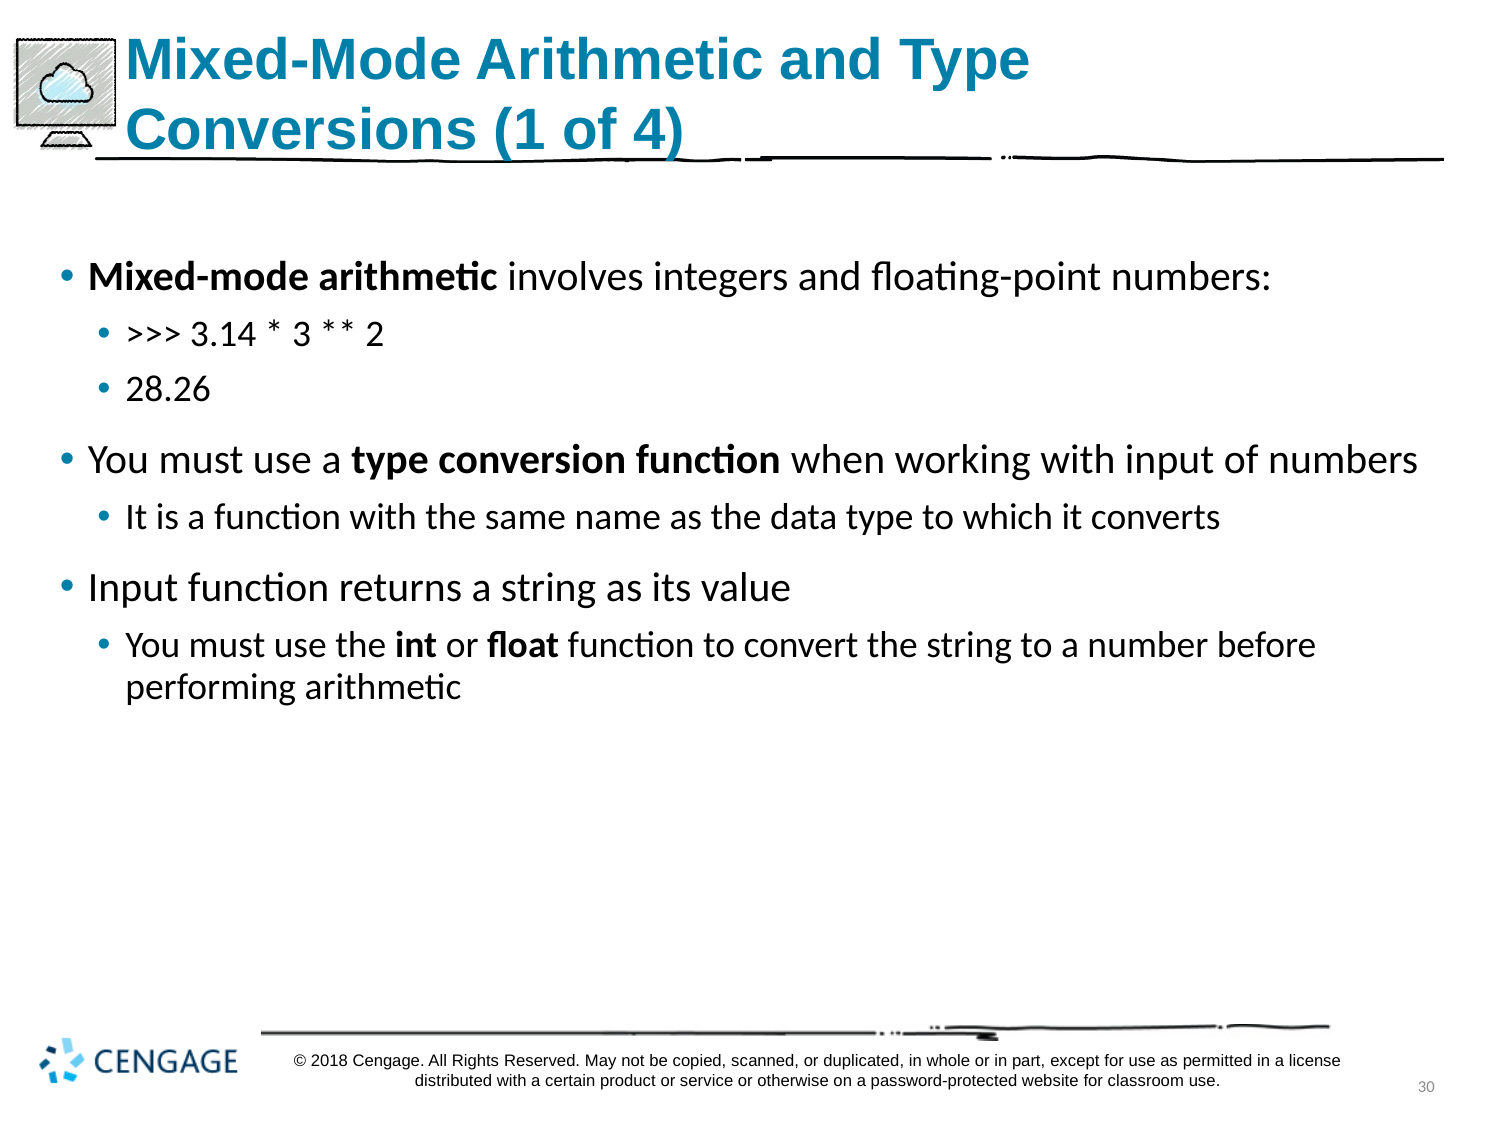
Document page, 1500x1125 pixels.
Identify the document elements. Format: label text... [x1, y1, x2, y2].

picture [13, 36, 117, 151]
title Mixed-Mode Arithmetic and Type Conversions (1 of 4) [125, 20, 1175, 162]
picture [154, 155, 1444, 163]
picture [261, 1024, 1331, 1041]
picture [19, 1024, 250, 1096]
footer © 2018 Cengage. All Rights Reserved. May not be copied, scanned, or duplicated, in whole or in part, except for use as permitted in a license distributed with a certain product or service or otherwise on a password-protected website for classroom use. [262, 1050, 1375, 1091]
list Mixed-mode arithmetic involves integers and floating-point numbers: >>> 3.14 * 3 ** 2 28.26 You must use a type conversion function when working with input of numbers It is a function with the same name as the data type to which it converts Input function returns a string as its value You must use the int or float function to convert the string to a number before performing arithmetic [59, 252, 1441, 714]
